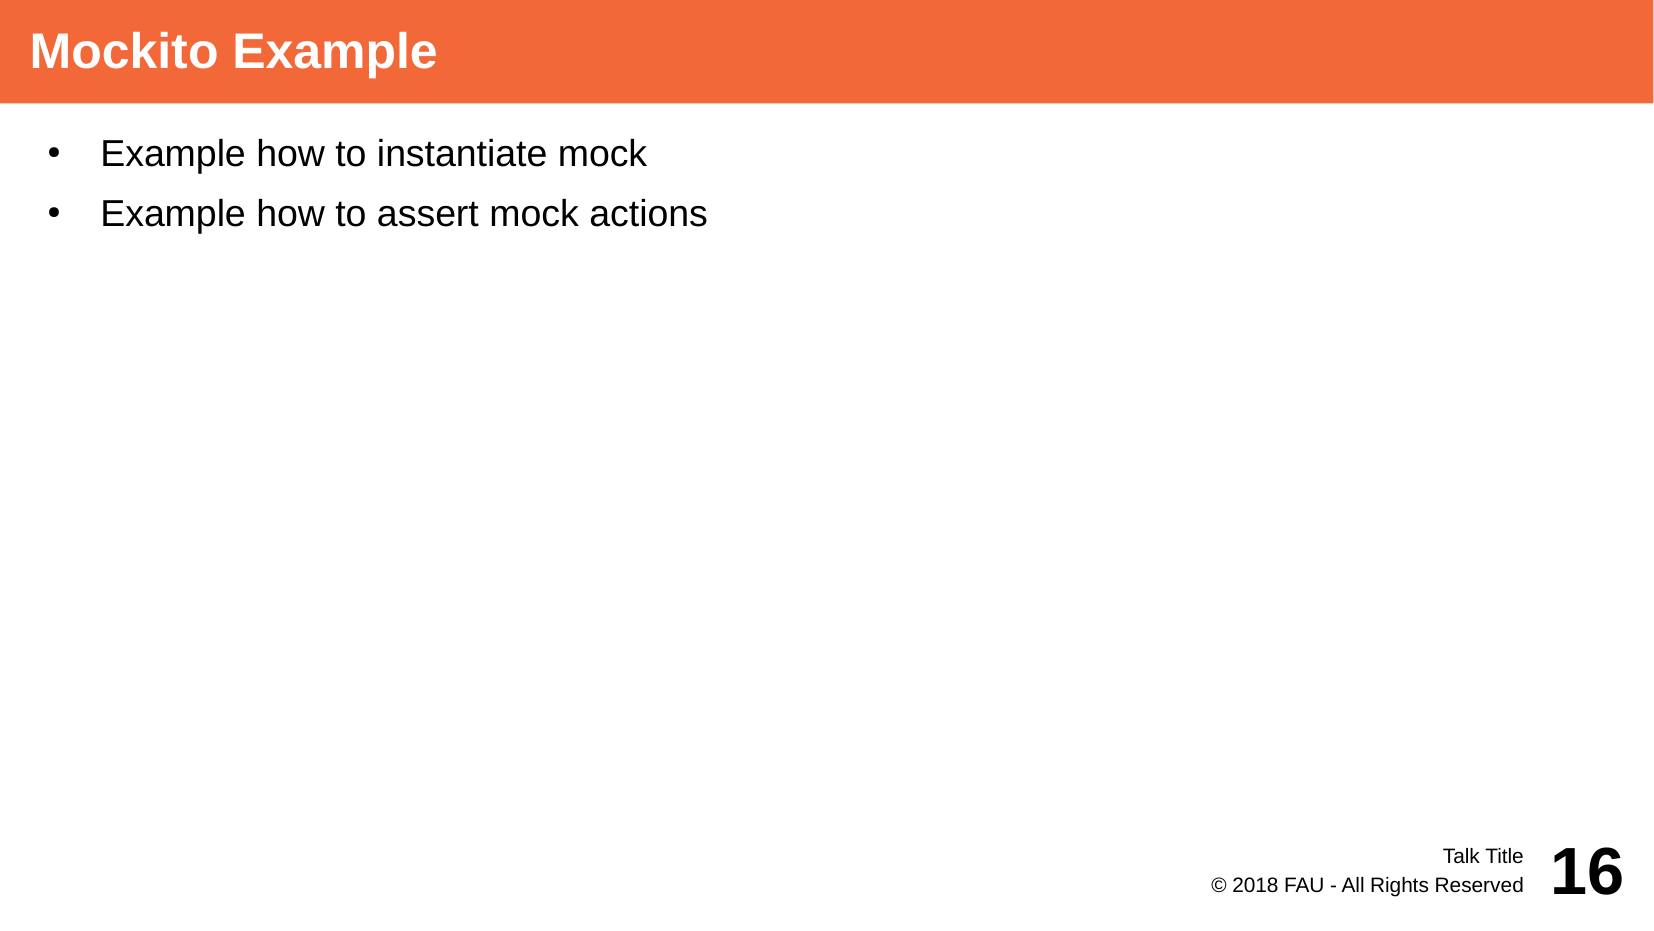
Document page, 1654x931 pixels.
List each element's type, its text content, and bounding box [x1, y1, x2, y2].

title Mockito Example [0, 0, 1654, 104]
list Example how to instantiate mock Example how to assert mock actions [29, 132, 1625, 813]
